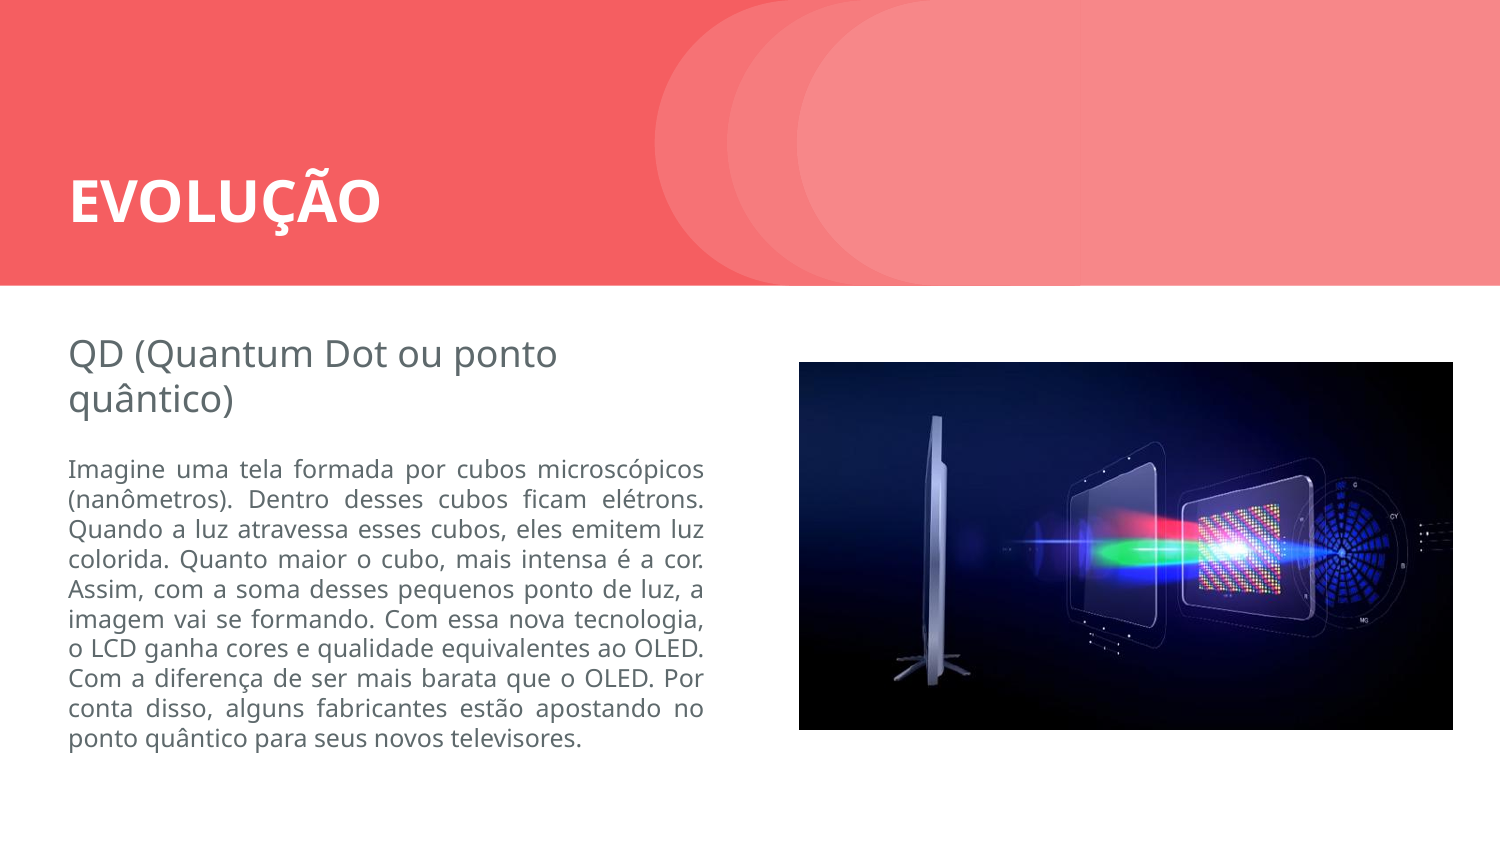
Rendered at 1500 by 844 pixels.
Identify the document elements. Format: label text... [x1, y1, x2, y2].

picture [799, 362, 1453, 730]
title EVOLUÇÃO [53, 24, 638, 250]
list QD (Quantum Dot ou ponto quântico) Imagine uma tela formada por cubos microscópicos (nanômetros). Dentro desses cubos ficam elétrons. Quando a luz atravessa esses cubos, eles emitem luz colorida. Quanto maior o cubo, mais intensa é a cor. Assim, com a soma desses pequenos ponto de luz, a imagem vai se formando. Com essa nova tecnologia, o LCD ganha cores e qualidade equivalentes ao OLED. Com a diferença de ser mais barata que o OLED. Por conta disso, alguns fabricantes estão apostando no ponto quântico para seus novos televisores. [53, 315, 721, 759]
